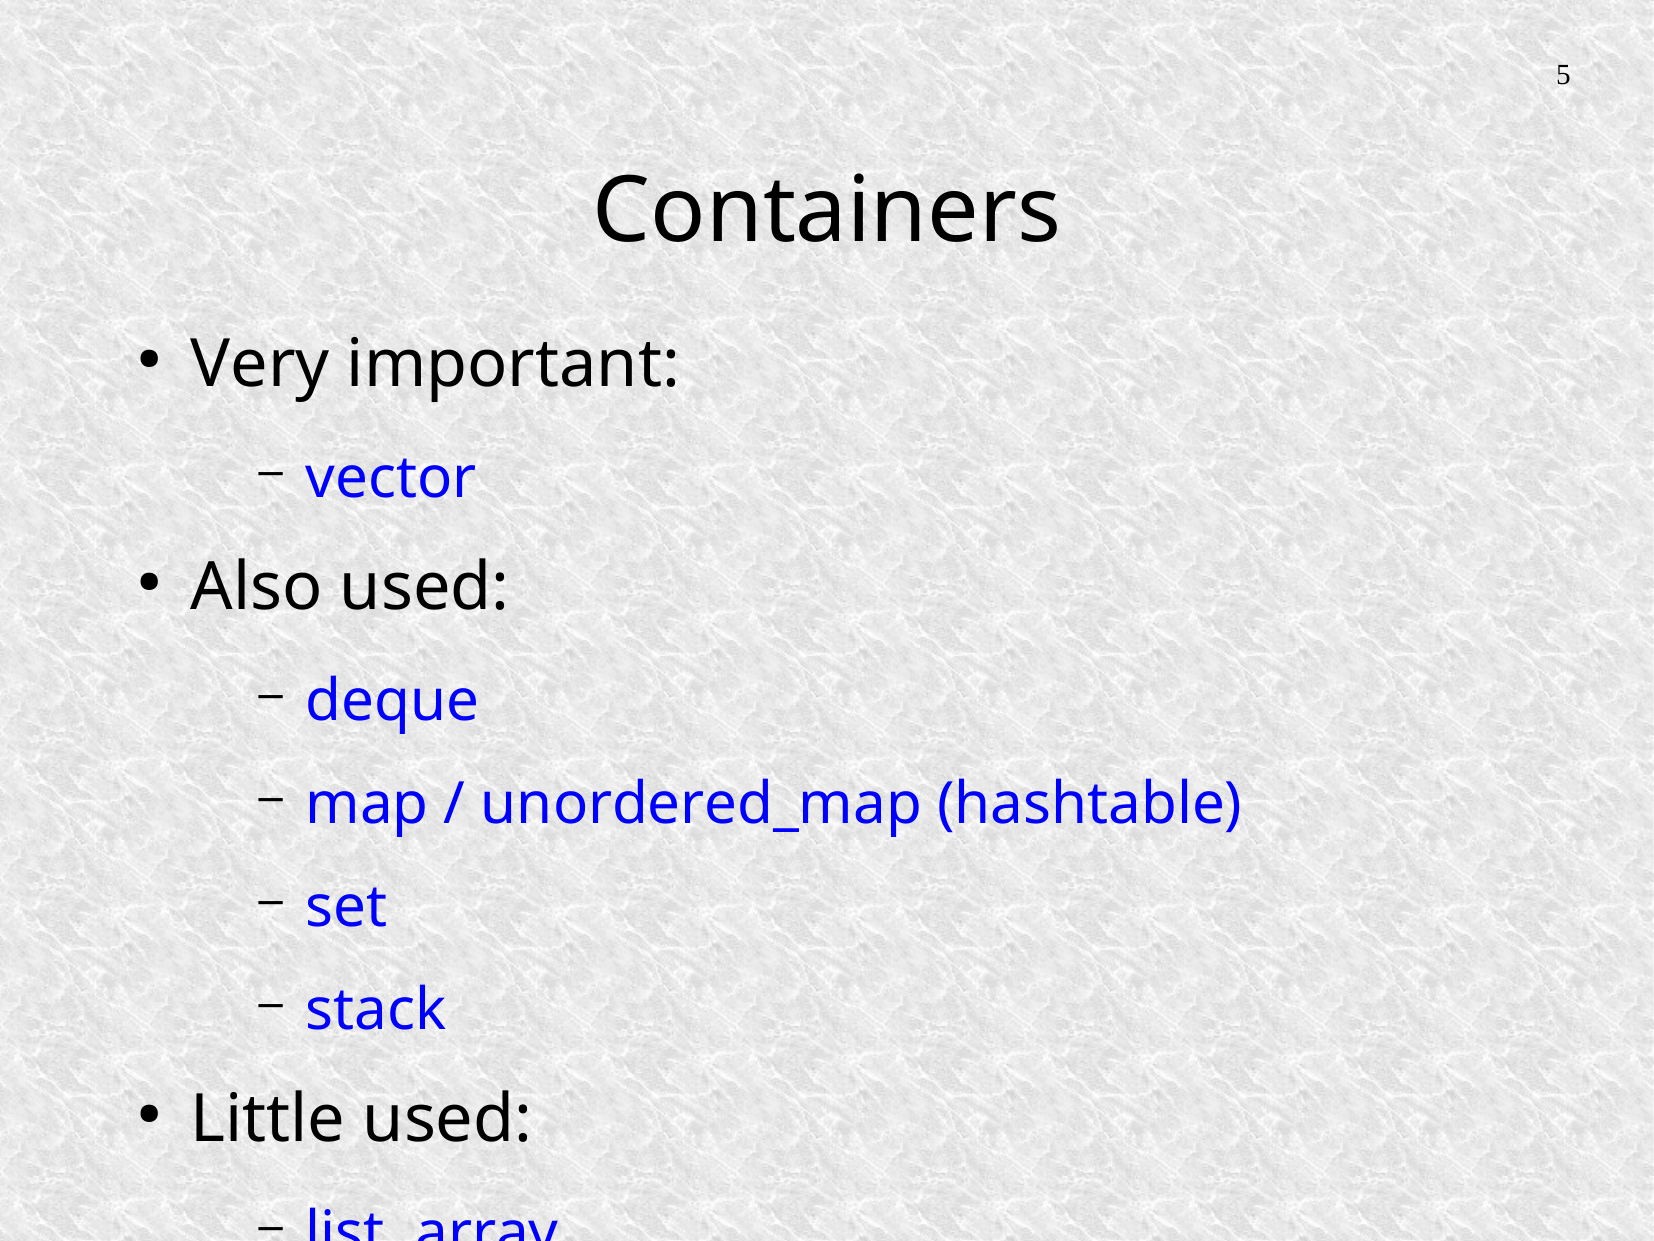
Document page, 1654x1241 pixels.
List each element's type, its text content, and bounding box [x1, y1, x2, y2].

picture [505, 1237, 519, 1241]
picture [424, 1237, 438, 1241]
list Very important: vector Also used: deque map / unordered_map (hashtable) set stack Little used: list, array [119, 315, 1532, 1184]
title Containers [121, 102, 1534, 311]
picture [0, 0, 1654, 1241]
